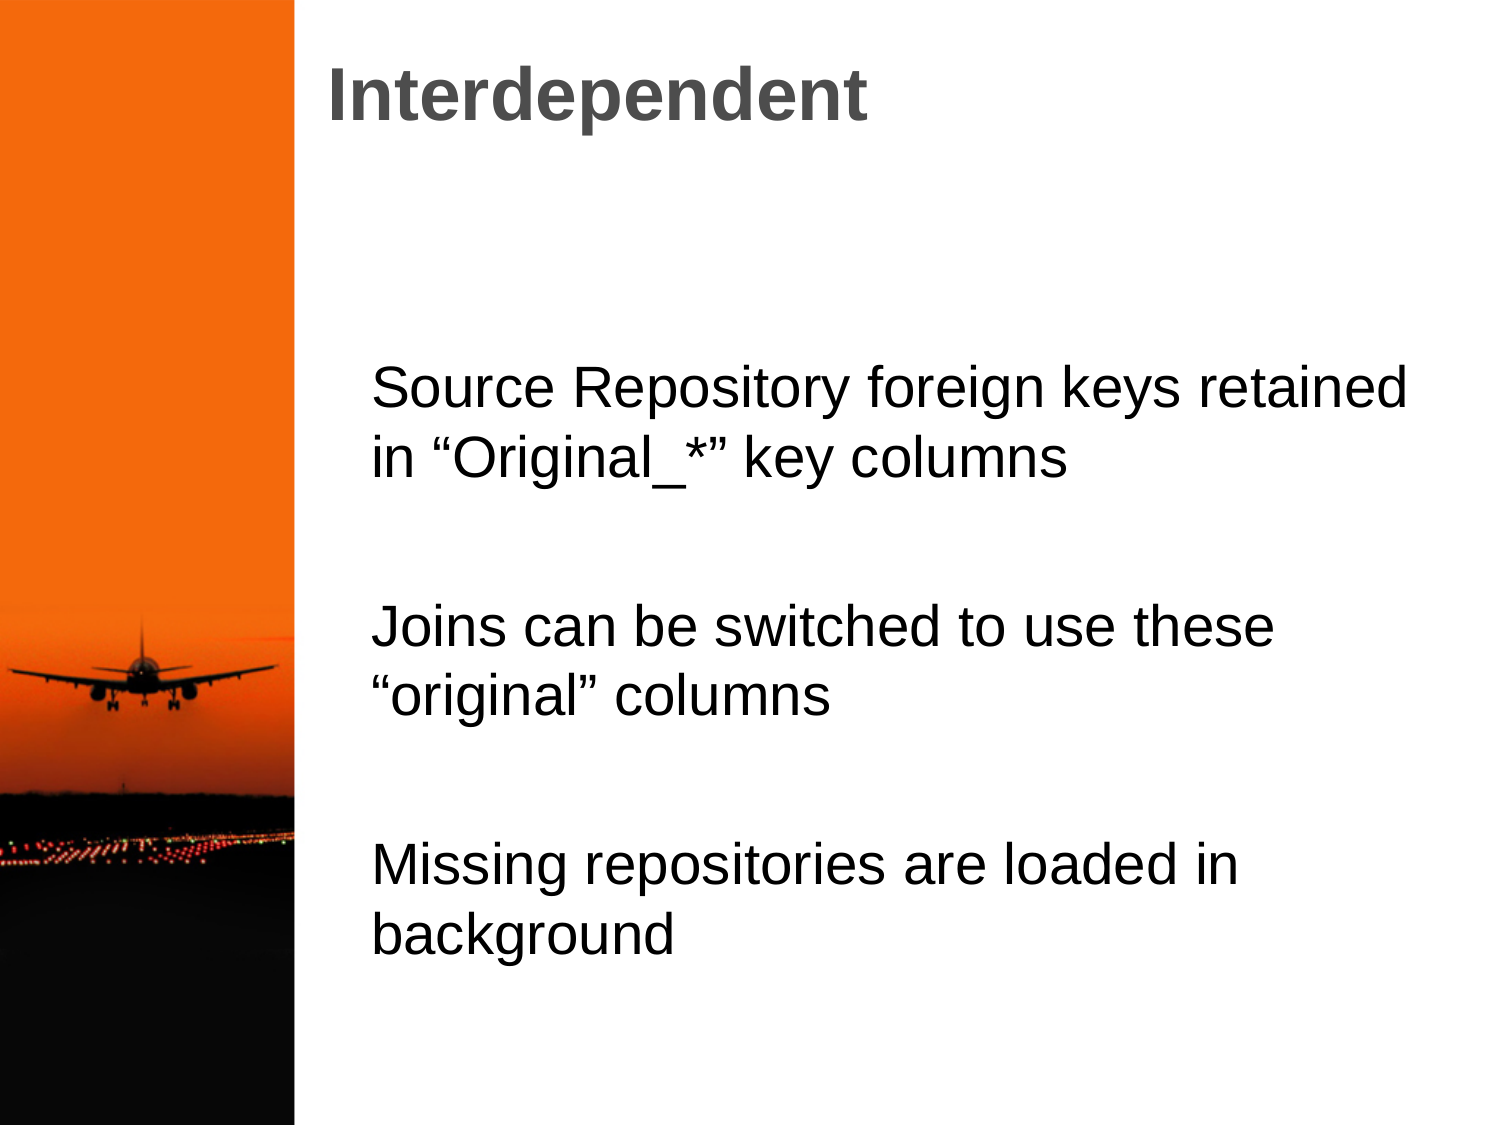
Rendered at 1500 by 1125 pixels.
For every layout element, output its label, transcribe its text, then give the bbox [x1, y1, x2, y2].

picture [0, 0, 1500, 1125]
list Source Repository foreign keys retained in “Original_*” key columns Joins can be switched to use these “original” columns Missing repositories are loaded in background [300, 172, 1468, 1094]
title Interdependent [312, 30, 1483, 150]
